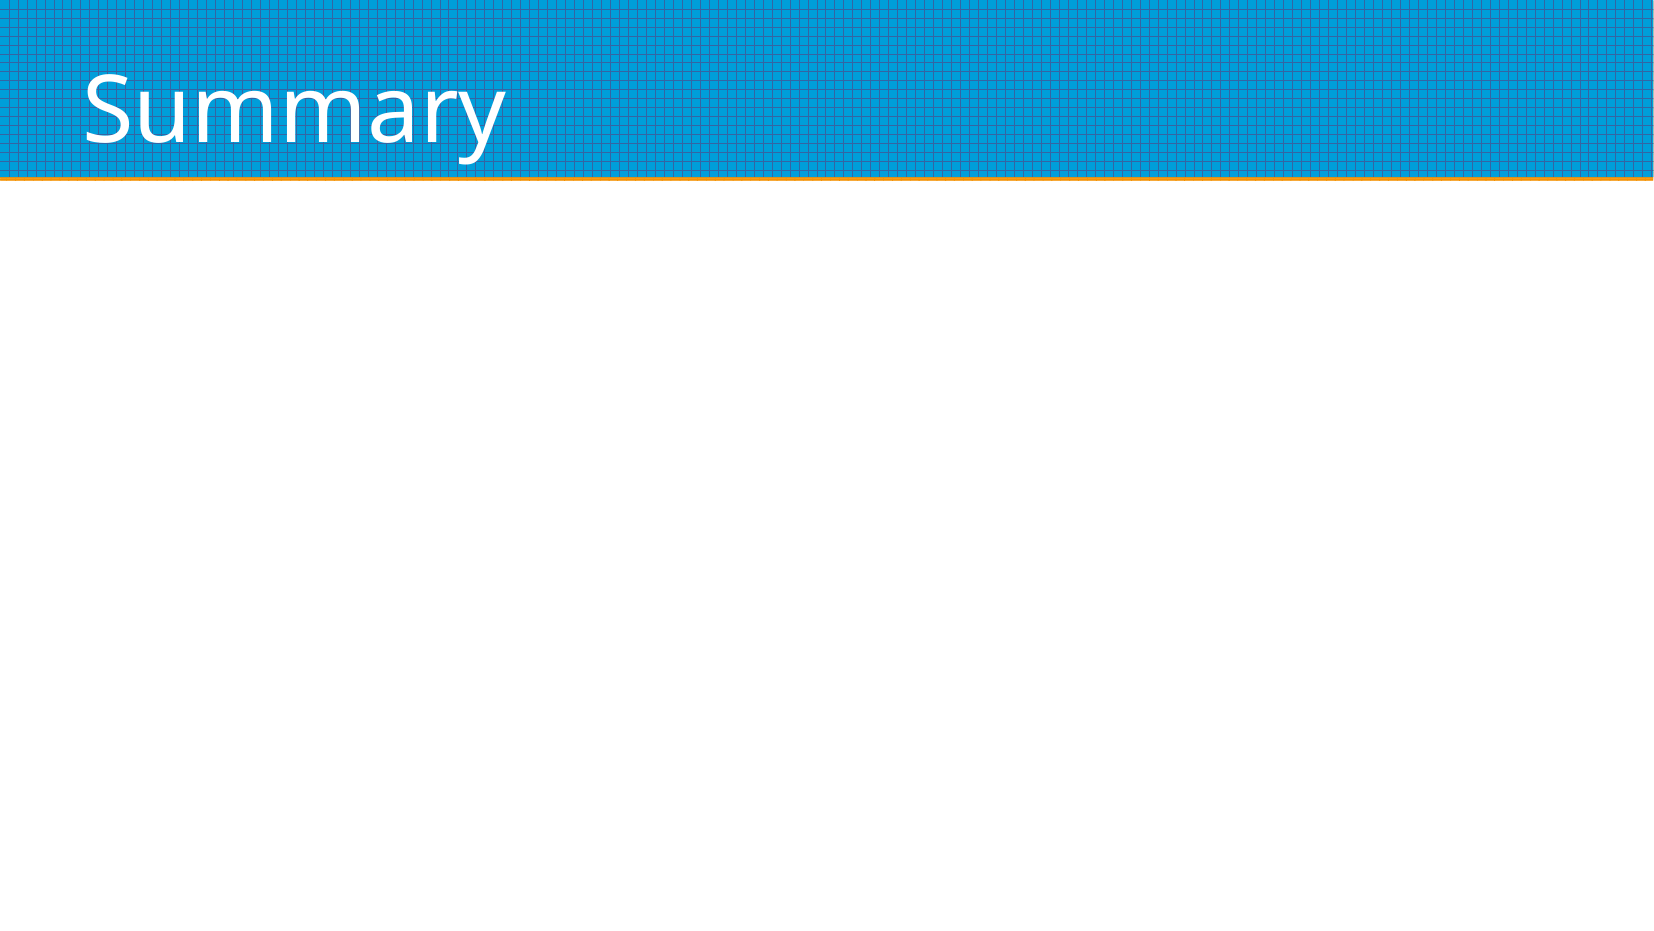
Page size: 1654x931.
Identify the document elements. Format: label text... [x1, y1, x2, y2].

title Summary [82, 14, 1571, 171]
